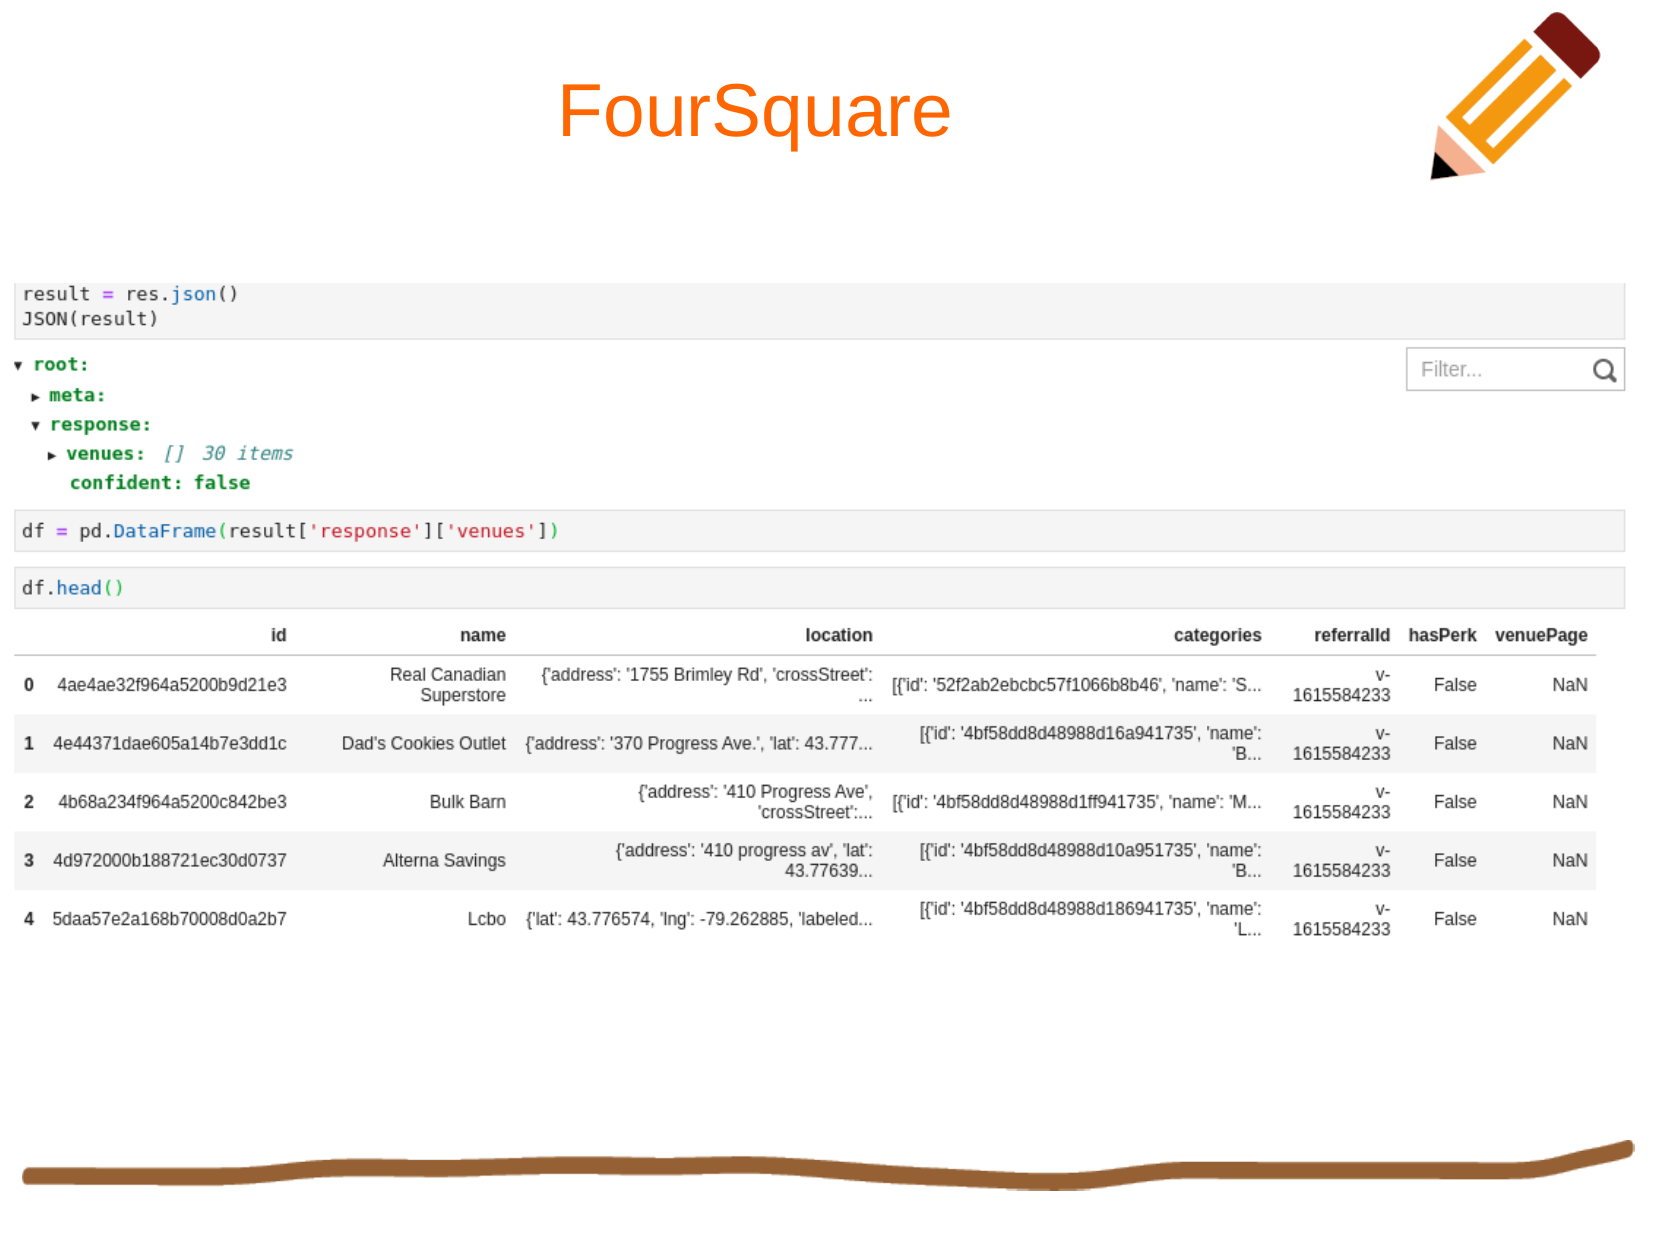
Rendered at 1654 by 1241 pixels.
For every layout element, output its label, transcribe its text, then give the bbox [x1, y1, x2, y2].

picture [13, 283, 1630, 959]
picture [22, 1140, 1635, 1191]
title FourSquare [82, 49, 1430, 172]
picture [1430, 12, 1601, 181]
